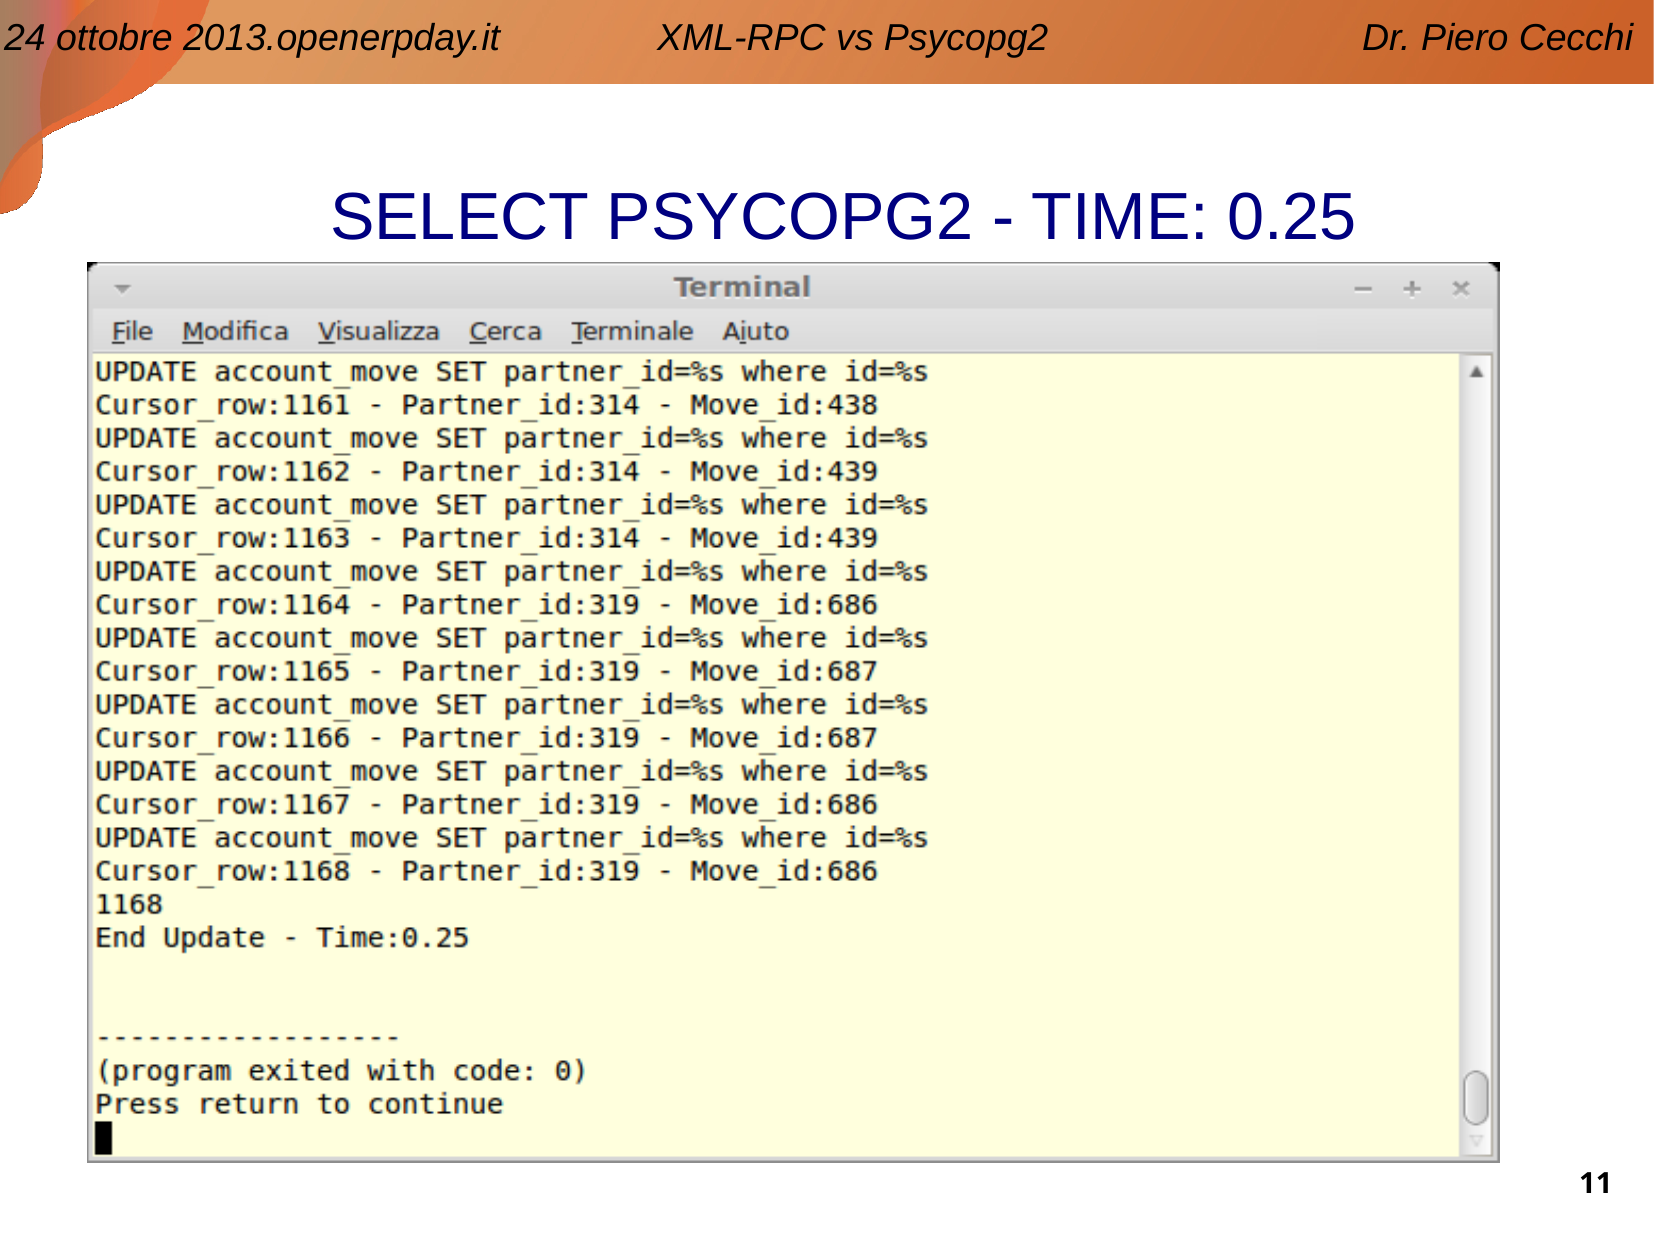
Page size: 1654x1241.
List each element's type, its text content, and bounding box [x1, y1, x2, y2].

picture [0, 0, 1654, 225]
picture [87, 262, 1501, 1163]
title SELECT PSYCOPG2 - TIME: 0.25 [37, 112, 1651, 320]
